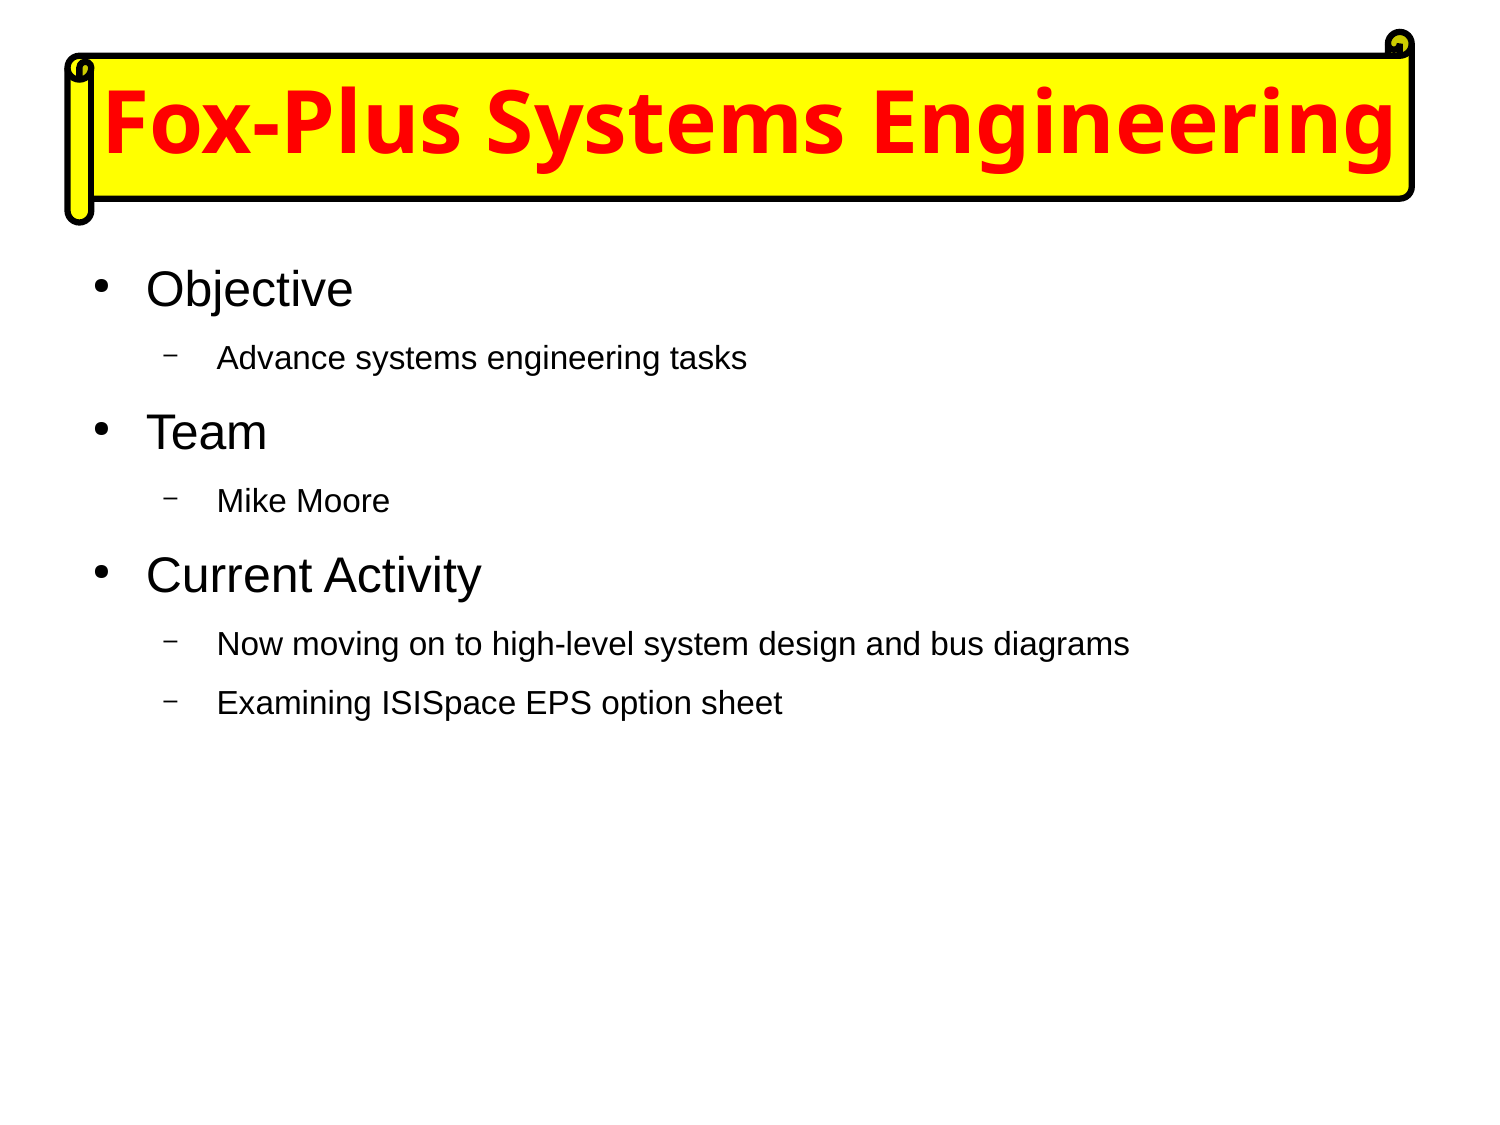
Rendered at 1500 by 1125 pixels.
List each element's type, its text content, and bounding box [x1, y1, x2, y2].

text_box [67, 179, 1412, 223]
list Objective Advance systems engineering tasks Team Mike Moore Current Activity Now moving on to high-level system design and bus diagrams Examining ISISpace EPS option sheet [75, 263, 1425, 916]
text_box Fox-Plus Systems Engineering [0, 58, 1500, 179]
text_box [72, 31, 1412, 58]
